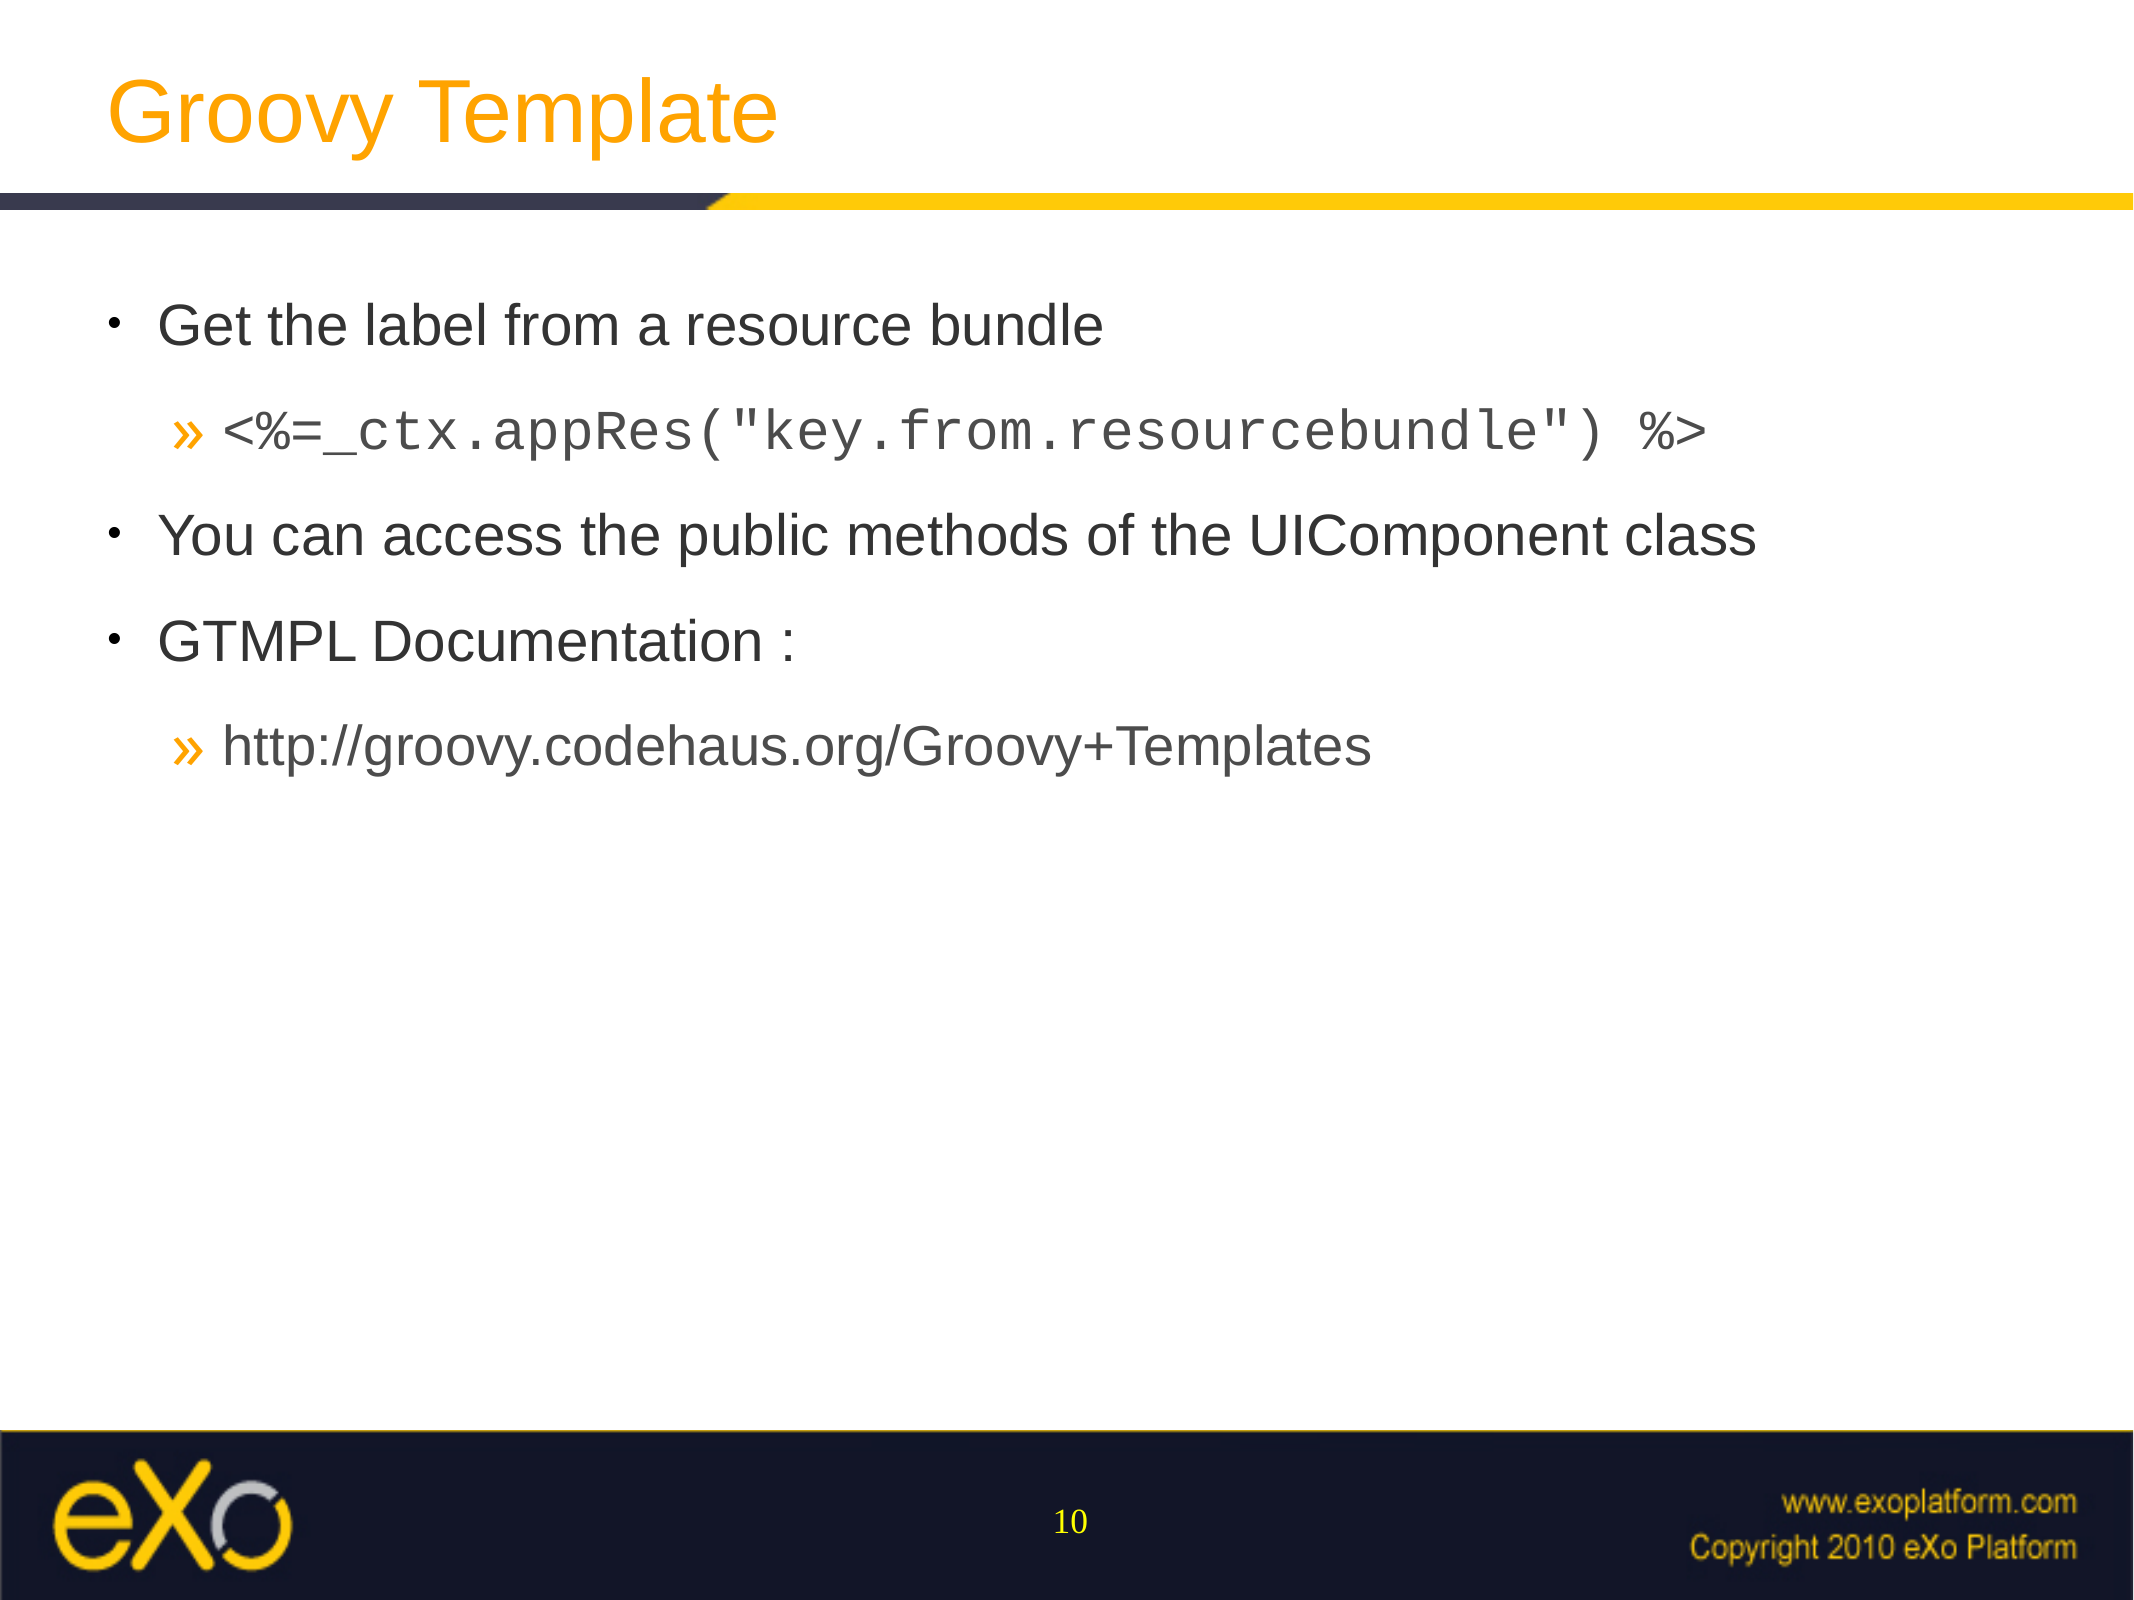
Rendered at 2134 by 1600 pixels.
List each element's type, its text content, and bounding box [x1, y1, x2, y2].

title Groovy Template [106, 55, 2025, 184]
picture [0, 1430, 2134, 1600]
picture [0, 193, 2134, 210]
list Get the label from a resource bundle <%=_ctx.appRes("key.from.resourcebundle") %> You can access the public methods of the UIComponent class GTMPL Documentation : http://groovy.codehaus.org/Groovy+Templates [106, 287, 2025, 1317]
